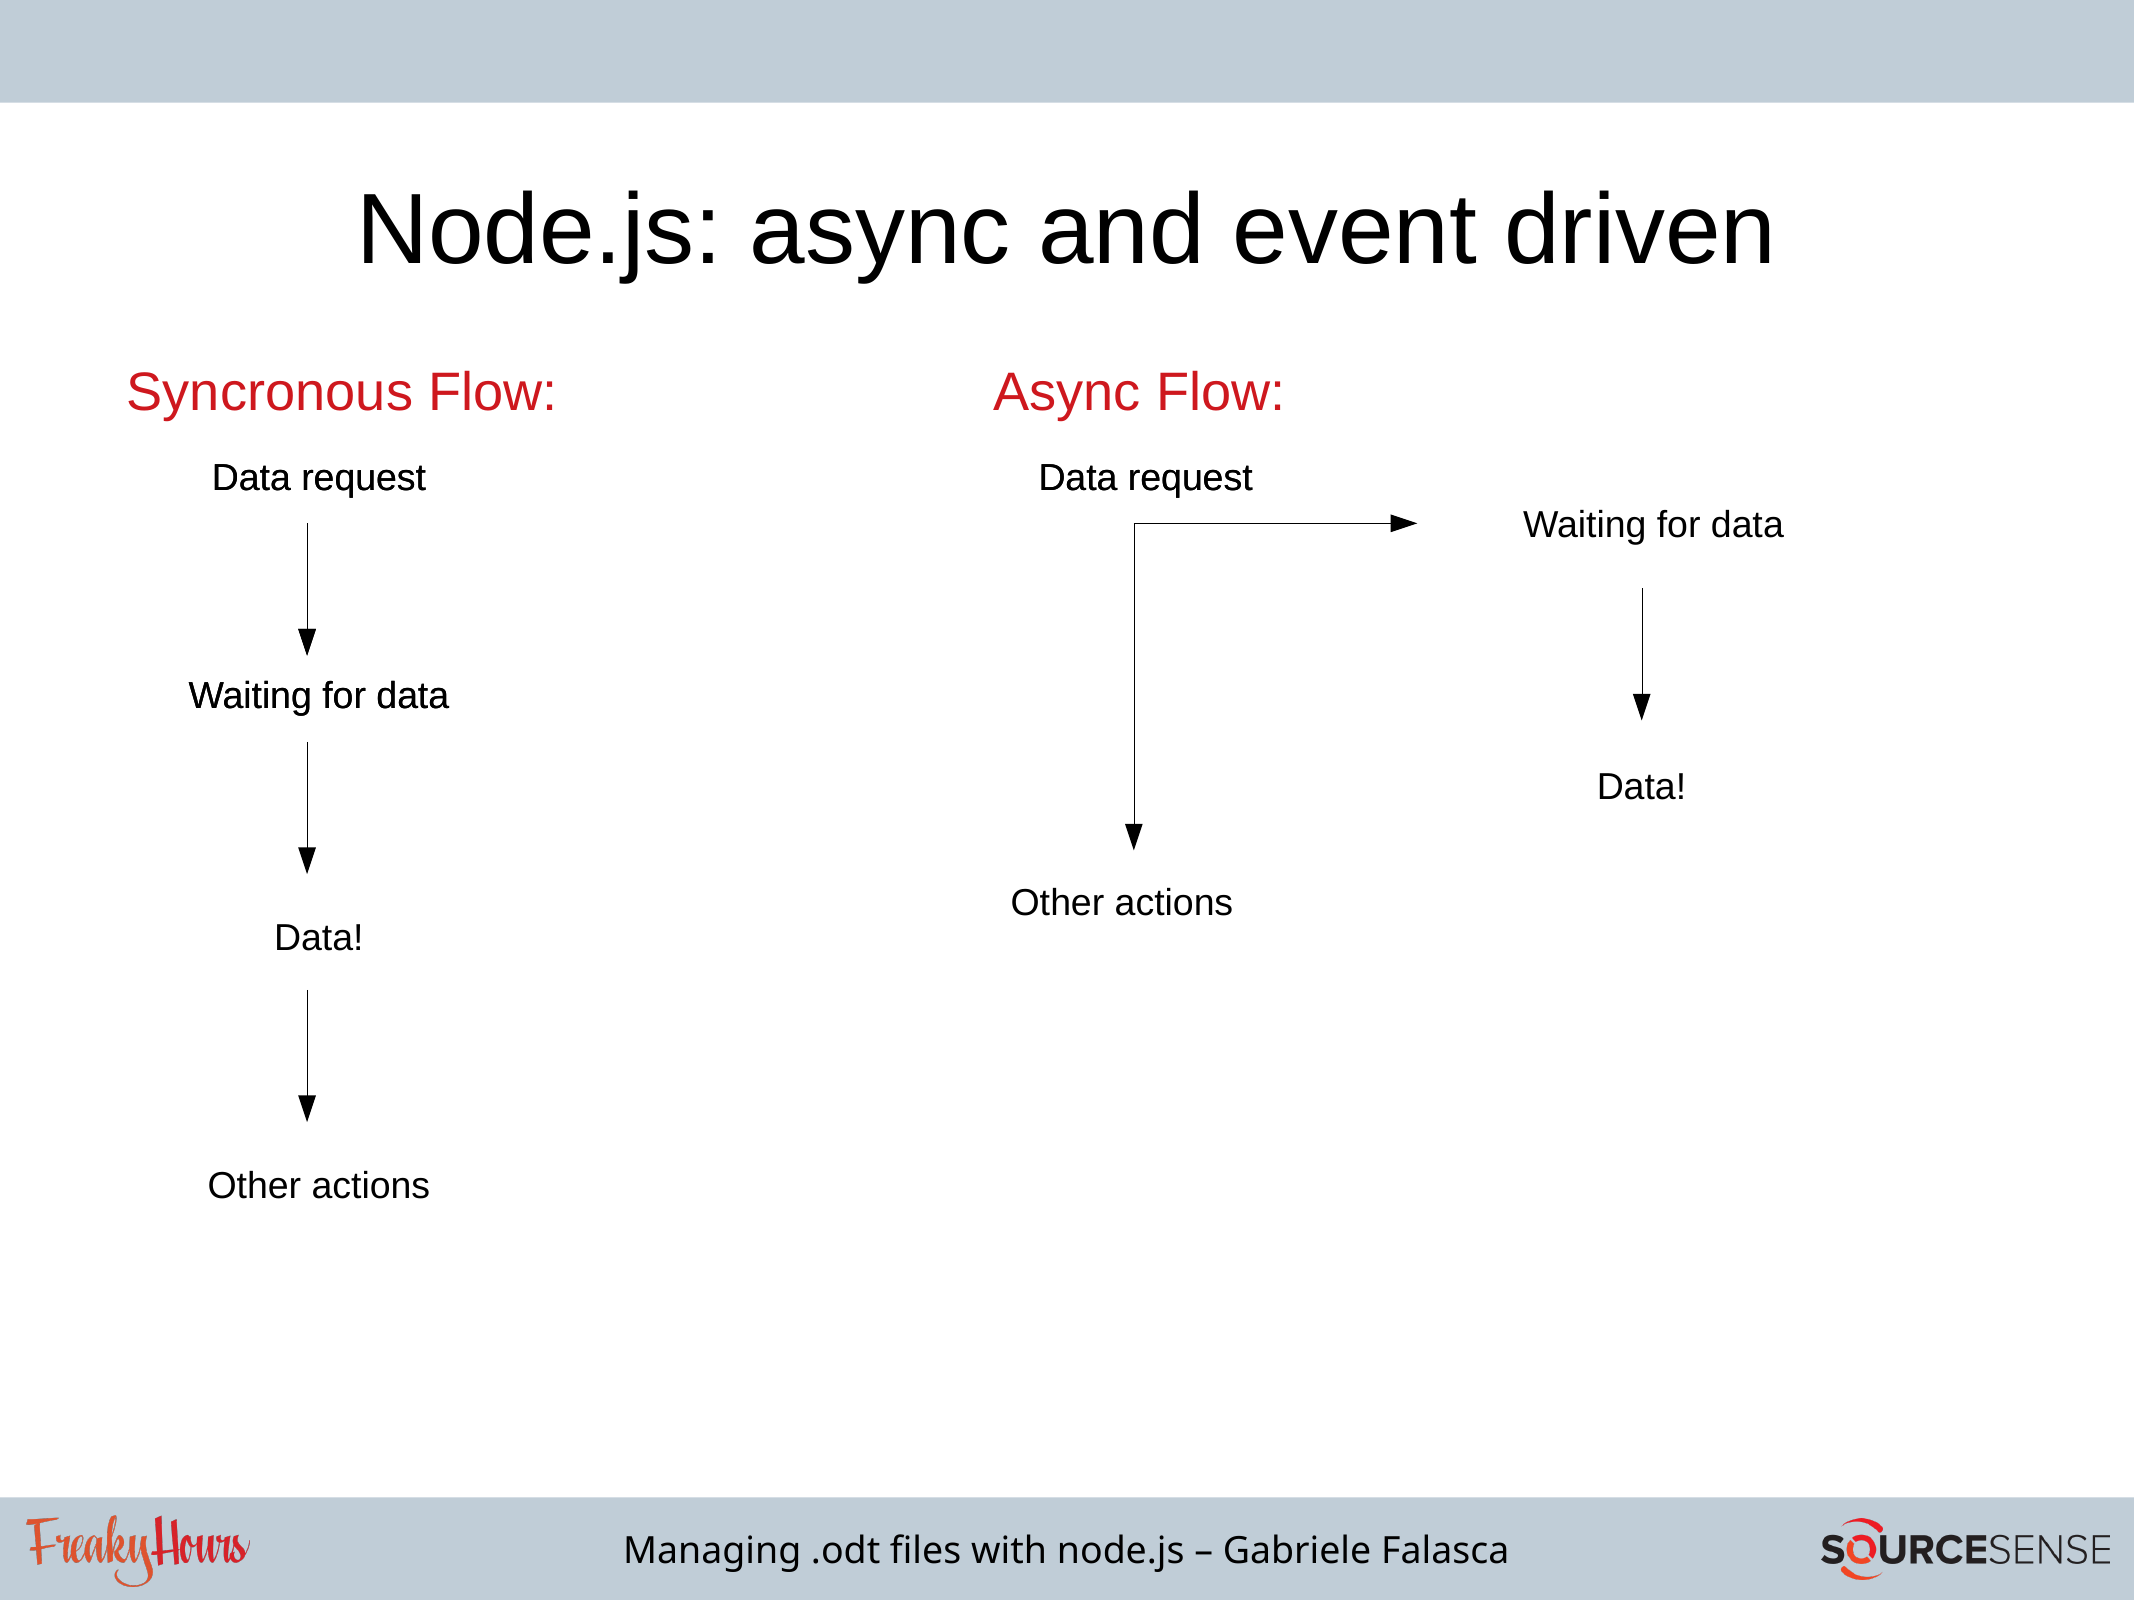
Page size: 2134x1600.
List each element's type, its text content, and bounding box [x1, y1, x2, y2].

text_box Data! [118, 909, 520, 967]
text_box Other actions [921, 874, 1323, 931]
title Managing .odt files with node.js – Gabriele Falasca [333, 1497, 1800, 1600]
text_box Syncronous Flow: [0, 354, 686, 430]
text_box Data request [118, 448, 520, 506]
text_box Node.js: async and event driven [0, 165, 2134, 292]
text_box Data request [944, 448, 1347, 506]
picture [1821, 1518, 2110, 1580]
text_box Waiting for data [1452, 496, 1855, 553]
picture [26, 1515, 250, 1587]
text_box Other actions [118, 1157, 520, 1215]
text_box Async Flow: [797, 354, 1483, 430]
text_box Data! [1440, 758, 1843, 815]
text_box Waiting for data [118, 667, 520, 725]
